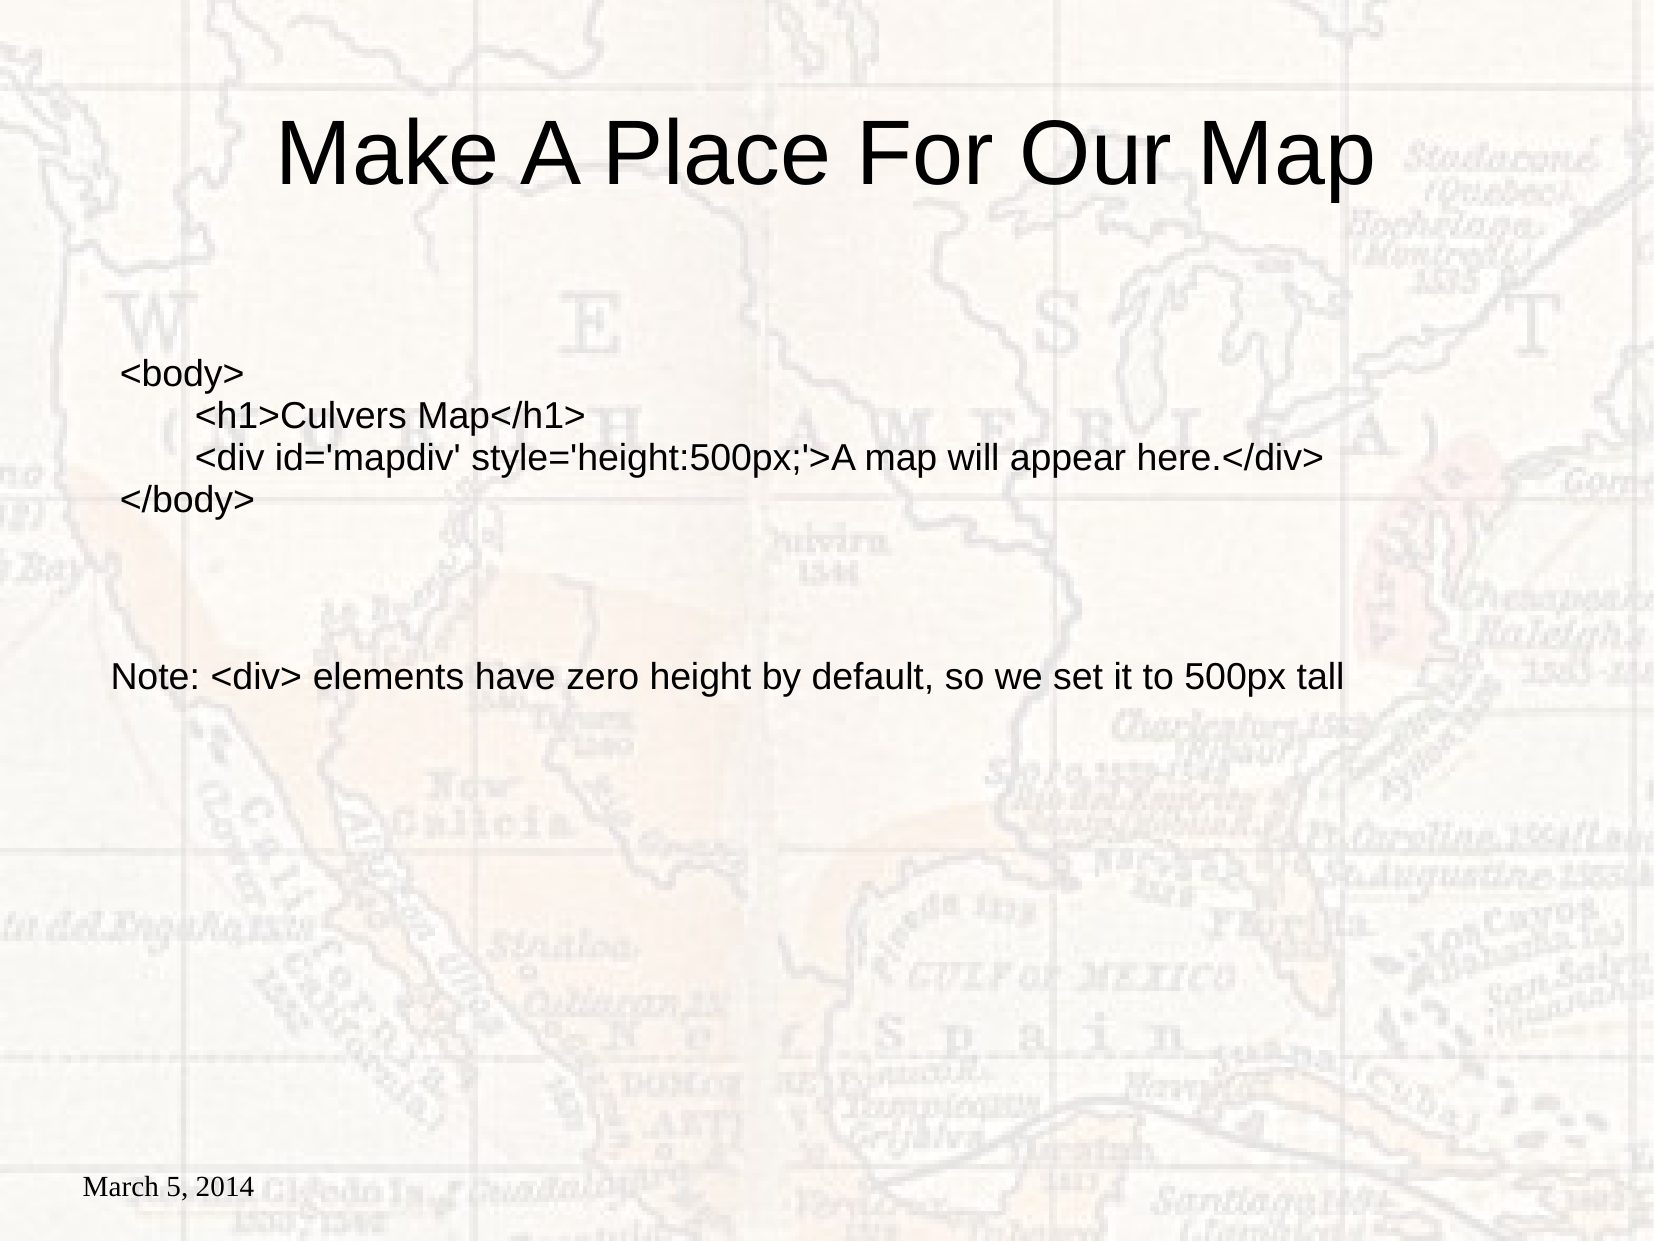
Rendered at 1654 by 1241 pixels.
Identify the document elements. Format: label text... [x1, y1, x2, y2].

text_box <body> <h1>Culvers Map</h1> <div id='mapdiv' style='height:500px;'>A map will appear here.</div> </body> [30, 345, 1456, 528]
picture [0, 0, 1654, 1241]
title Make A Place For Our Map [82, 49, 1571, 257]
text_box Note: <div> elements have zero height by default, so we set it to 500px tall [95, 648, 1360, 706]
